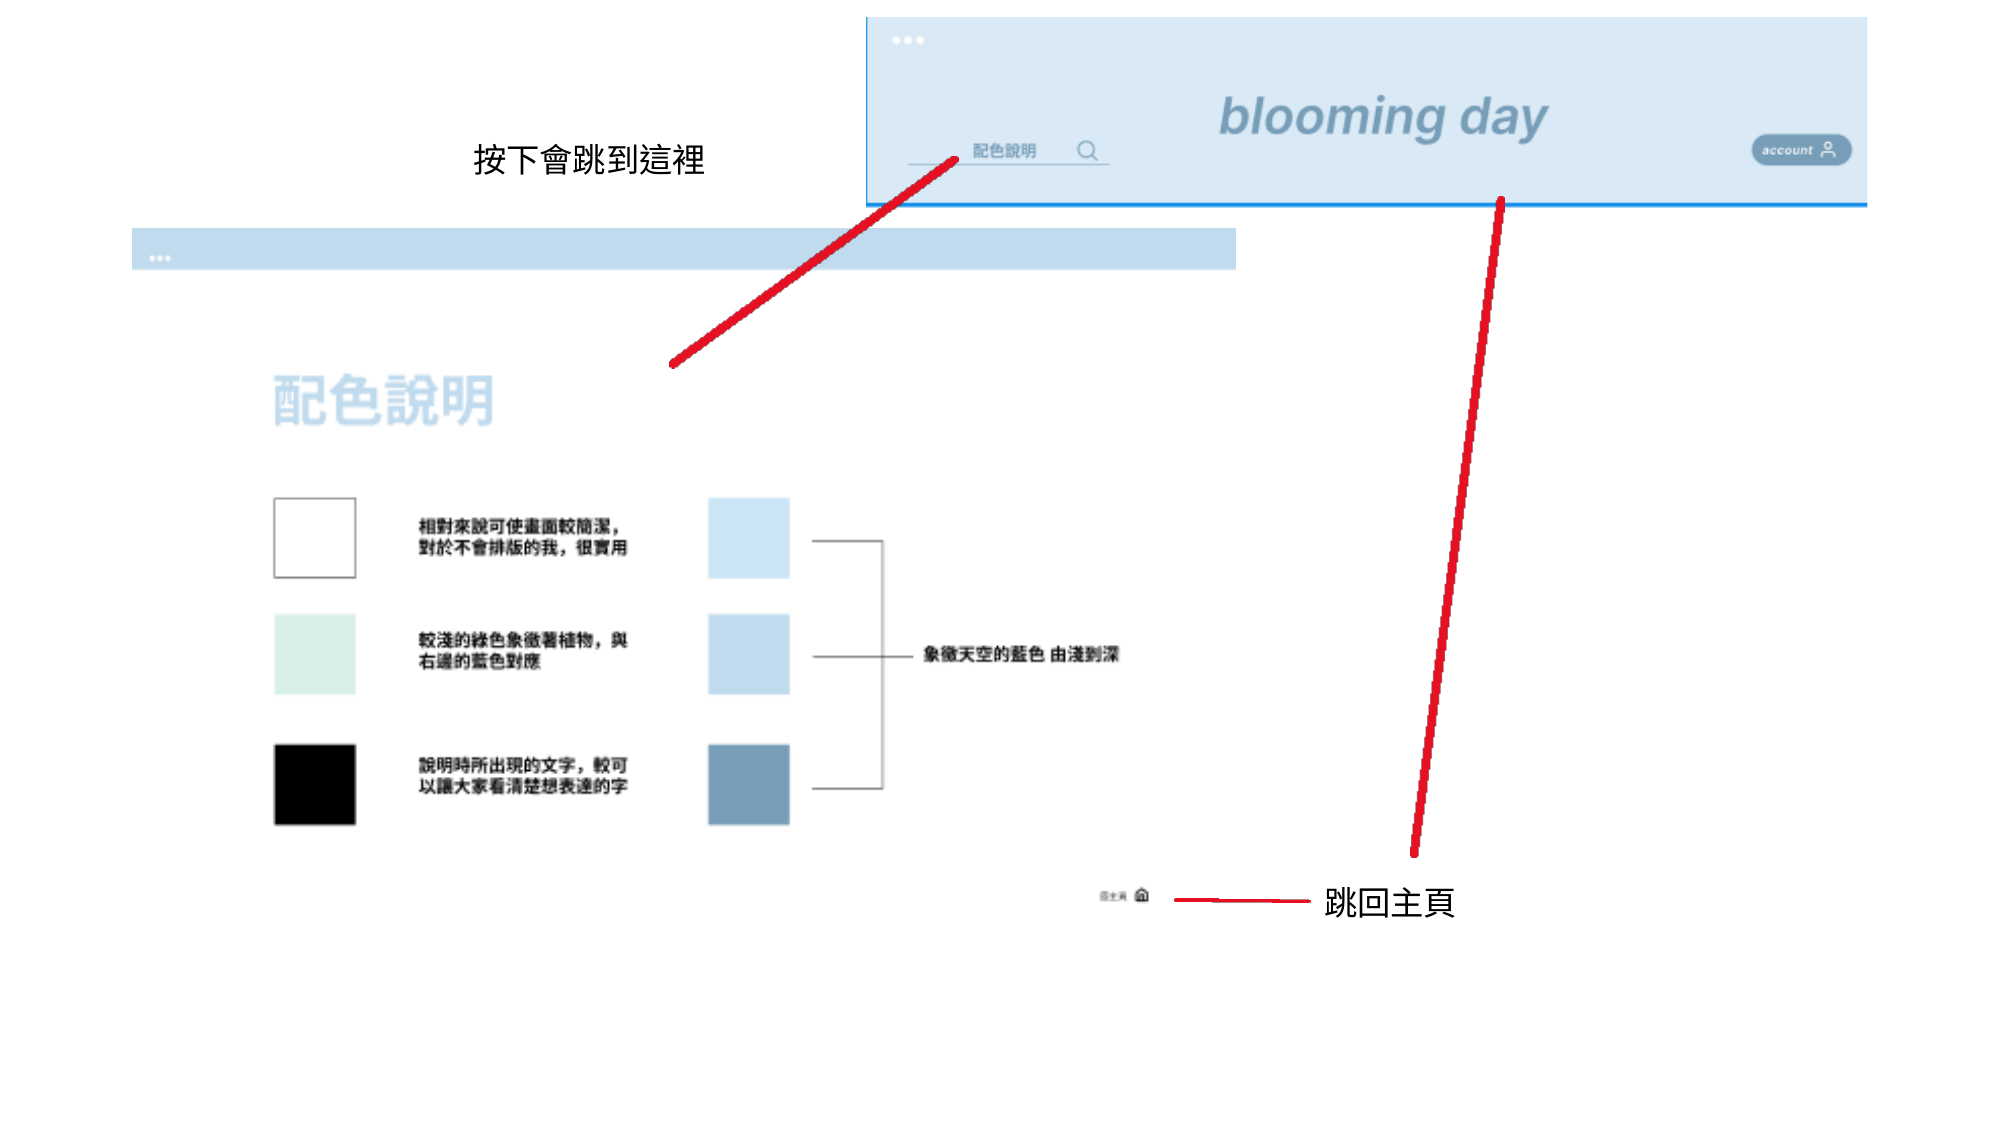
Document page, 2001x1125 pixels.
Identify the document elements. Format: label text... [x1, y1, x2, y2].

text_box 按下會跳到這裡 [458, 131, 909, 188]
picture [132, 17, 1868, 1044]
text_box 跳回主頁 [1309, 875, 1522, 931]
